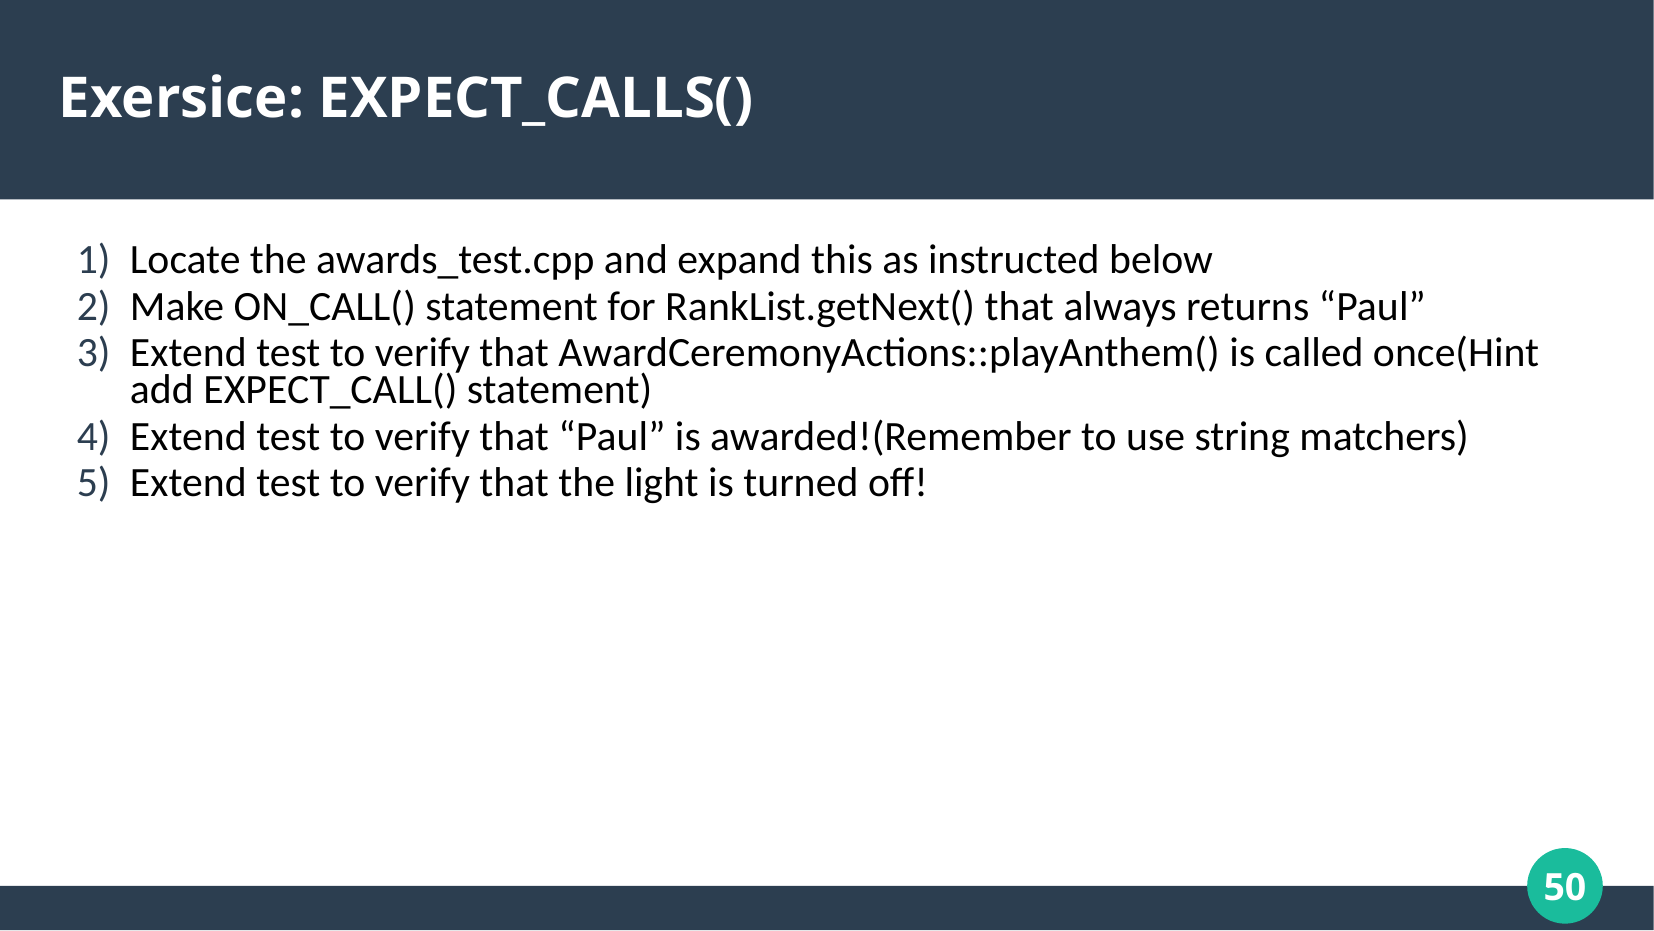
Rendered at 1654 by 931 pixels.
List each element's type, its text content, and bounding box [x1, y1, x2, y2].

title Exersice: EXPECT_CALLS() [59, 37, 1595, 155]
list Locate the awards_test.cpp and expand this as instructed below Make ON_CALL() statement for RankList.getNext() that always returns “Paul” Extend test to verify that AwardCeremonyActions::playAnthem() is called once(Hint add EXPECT_CALL() statement) Extend test to verify that “Paul” is awarded!(Remember to use string matchers) Extend test to verify that the light is turned off! [59, 243, 1595, 864]
